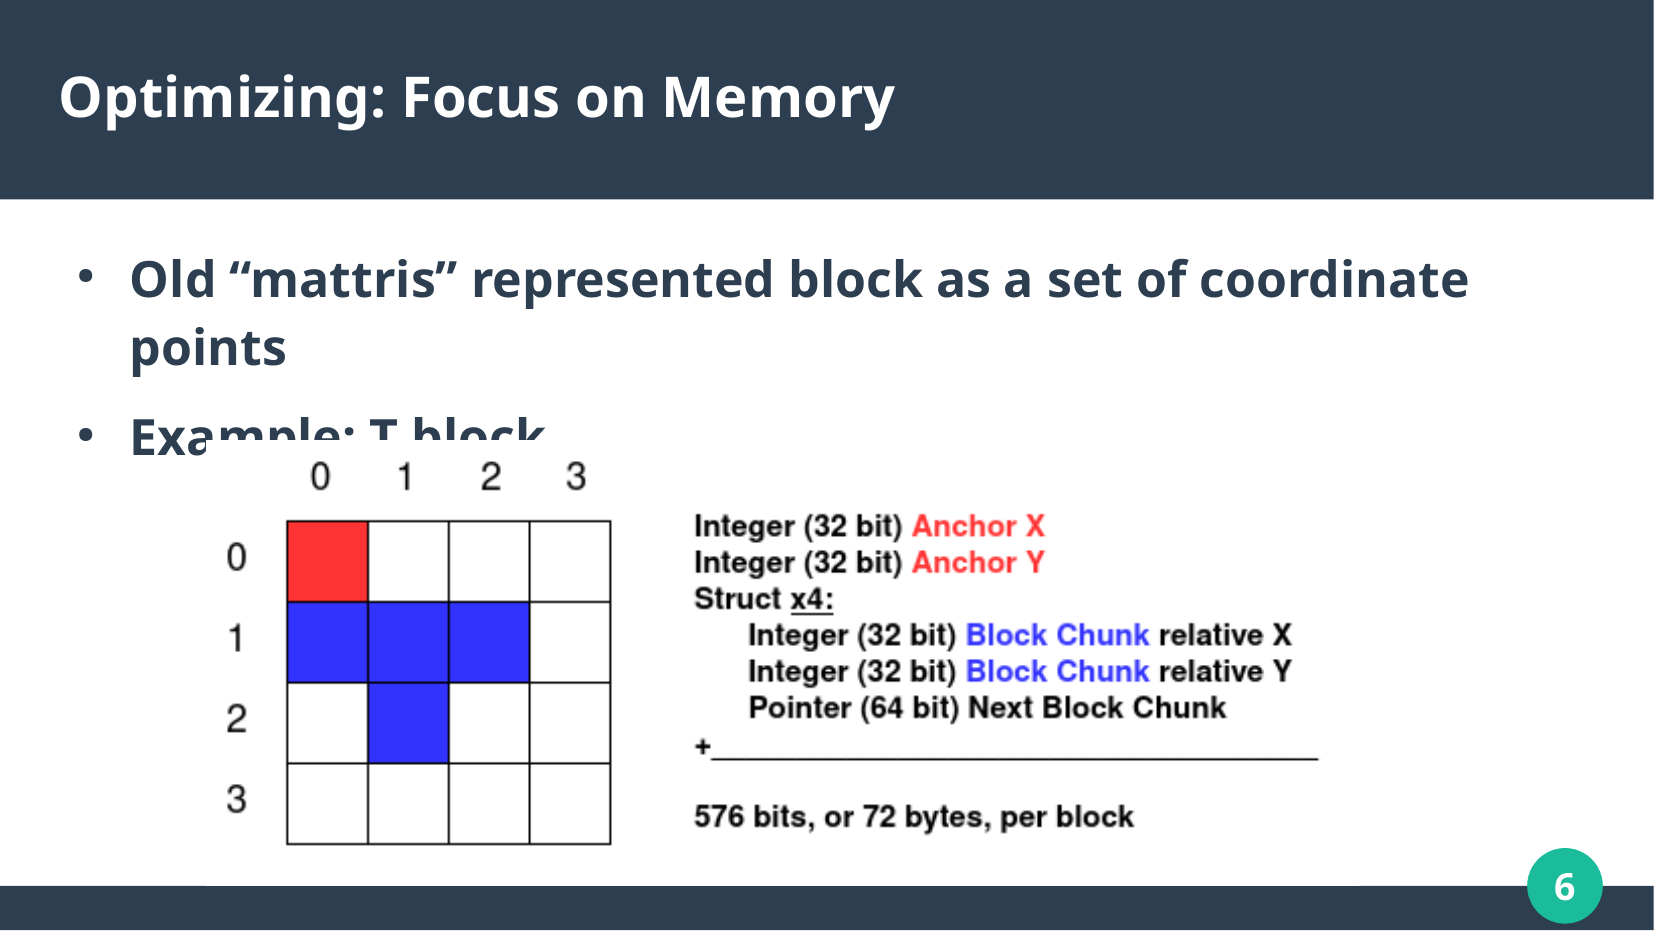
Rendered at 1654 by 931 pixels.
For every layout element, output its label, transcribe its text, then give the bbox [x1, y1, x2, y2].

title Optimizing: Focus on Memory [59, 37, 1595, 155]
list Old “mattris” represented block as a set of coordinate points Example: T block [59, 243, 1595, 502]
picture [206, 440, 1359, 886]
